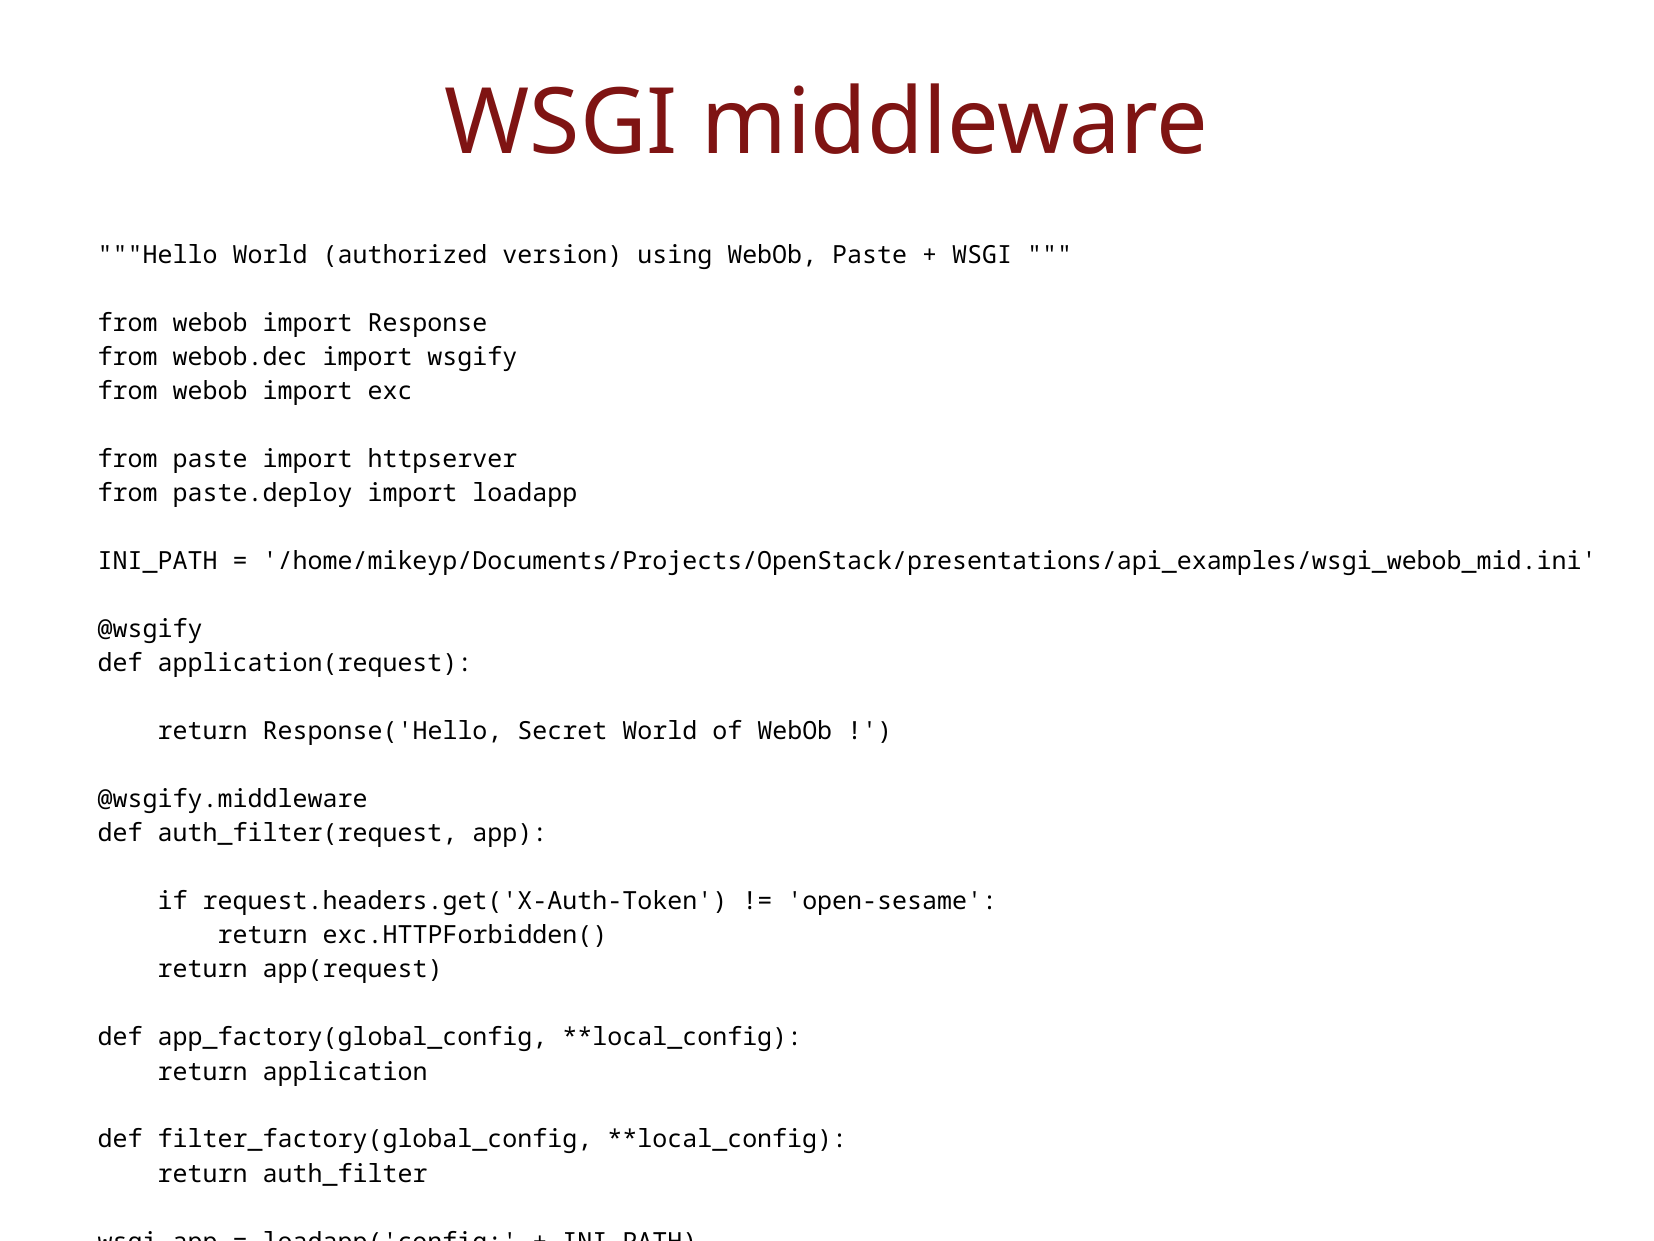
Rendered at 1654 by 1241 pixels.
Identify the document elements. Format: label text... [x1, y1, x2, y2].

text_box """Hello World (authorized version) using WebOb, Paste + WSGI """ from webob import Response from webob.dec import wsgify from webob import exc from paste import httpserver from paste.deploy import loadapp INI_PATH = '/home/mikeyp/Documents/Projects/OpenStack/presentations/api_examples/wsgi_webob_mid.ini' @wsgify def application(request): return Response('Hello, Secret World of WebOb !') @wsgify.middleware def auth_filter(request, app): if request.headers.get('X-Auth-Token') != 'open-sesame': return exc.HTTPForbidden() return app(request) def app_factory(global_config, **local_config): return application def filter_factory(global_config, **local_config): return auth_filter wsgi_app = loadapp('config:' + INI_PATH) httpserver.serve(wsgi_app, host='127.0.0.1', port=8080) [82, 229, 1654, 1202]
title WSGI middleware [82, 56, 1571, 181]
